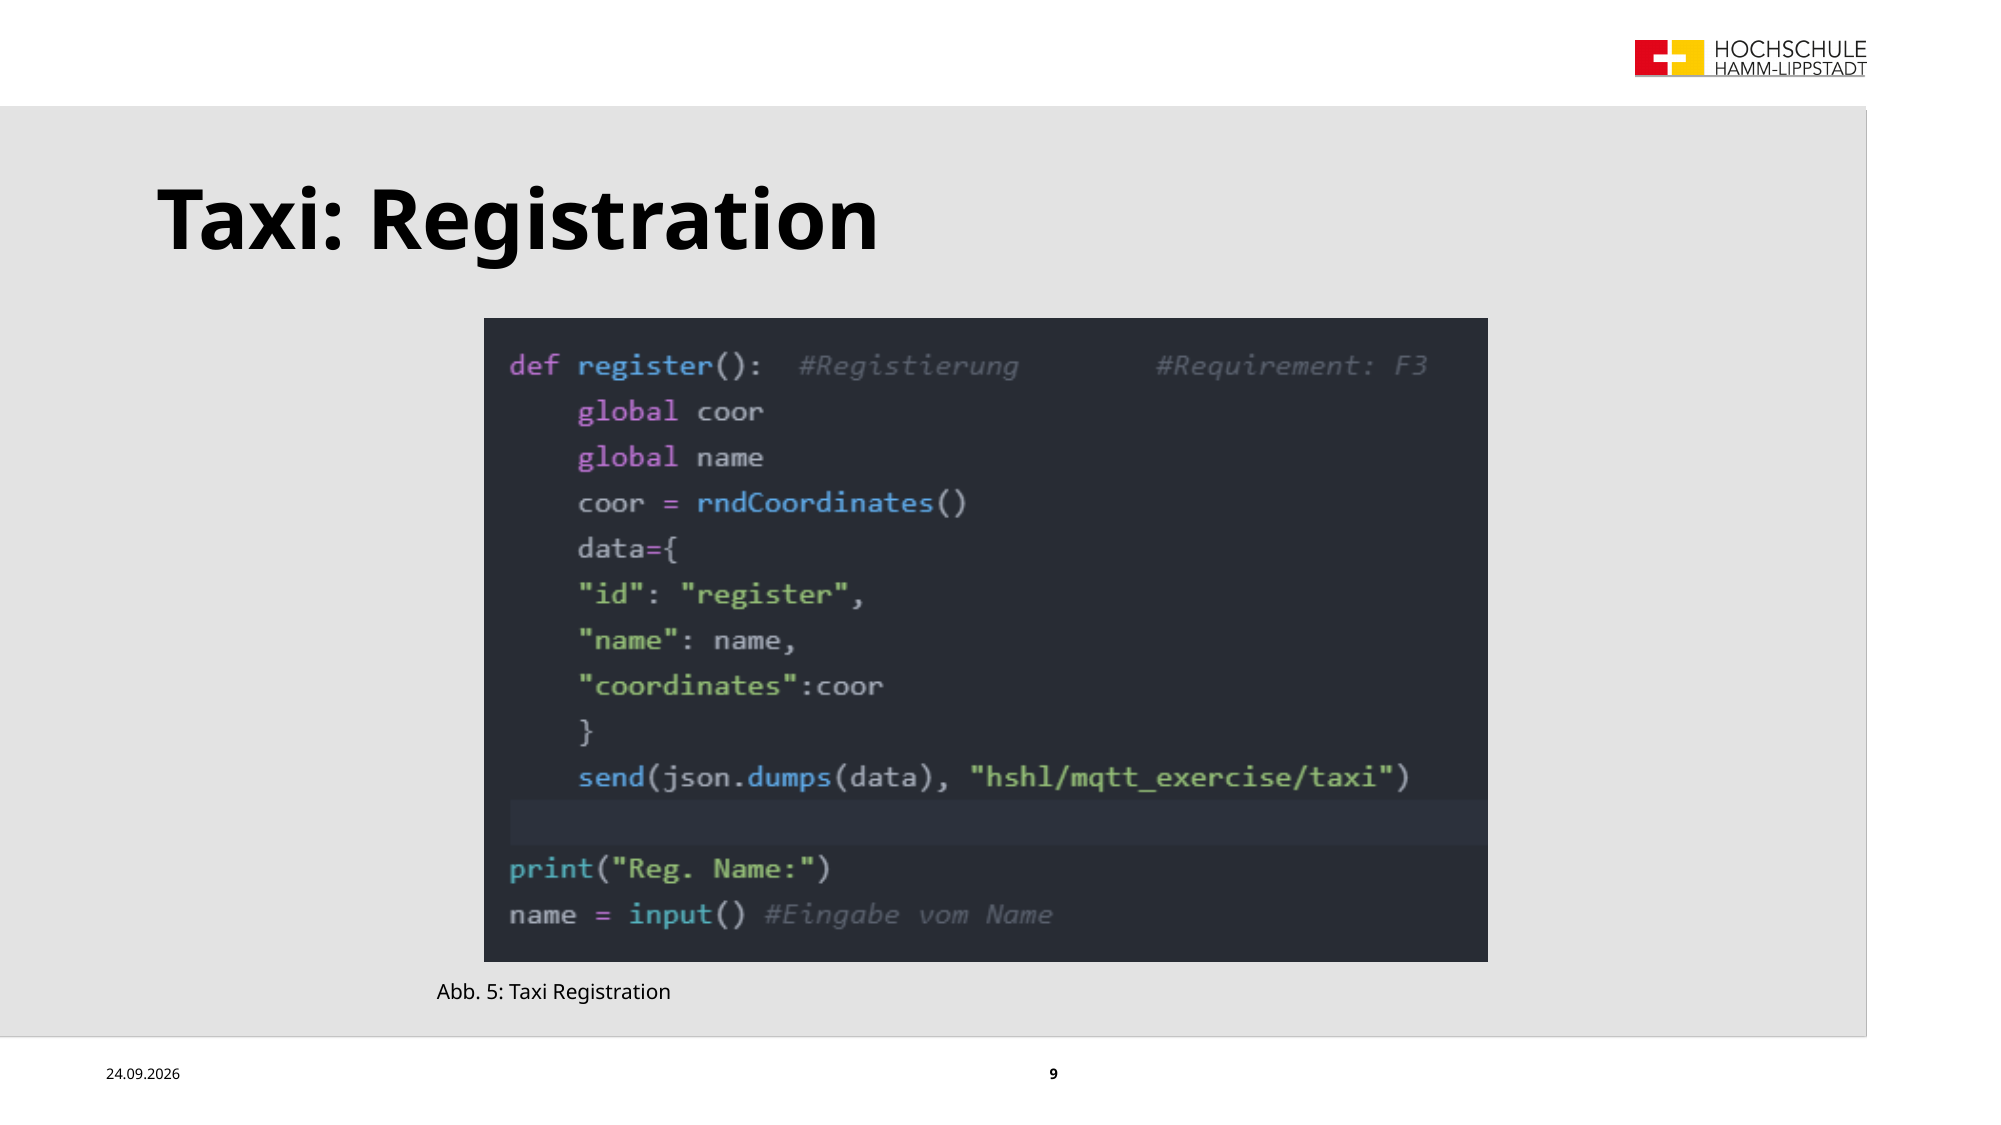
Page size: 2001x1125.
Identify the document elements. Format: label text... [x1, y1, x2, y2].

text_box [1049, 1065, 1400, 1084]
text_box 11.07.2021 [106, 1065, 457, 1084]
text_box Abb. 5: Taxi Registration [421, 970, 682, 1012]
picture [484, 318, 1488, 962]
title Taxi: Registration [141, 122, 1821, 310]
